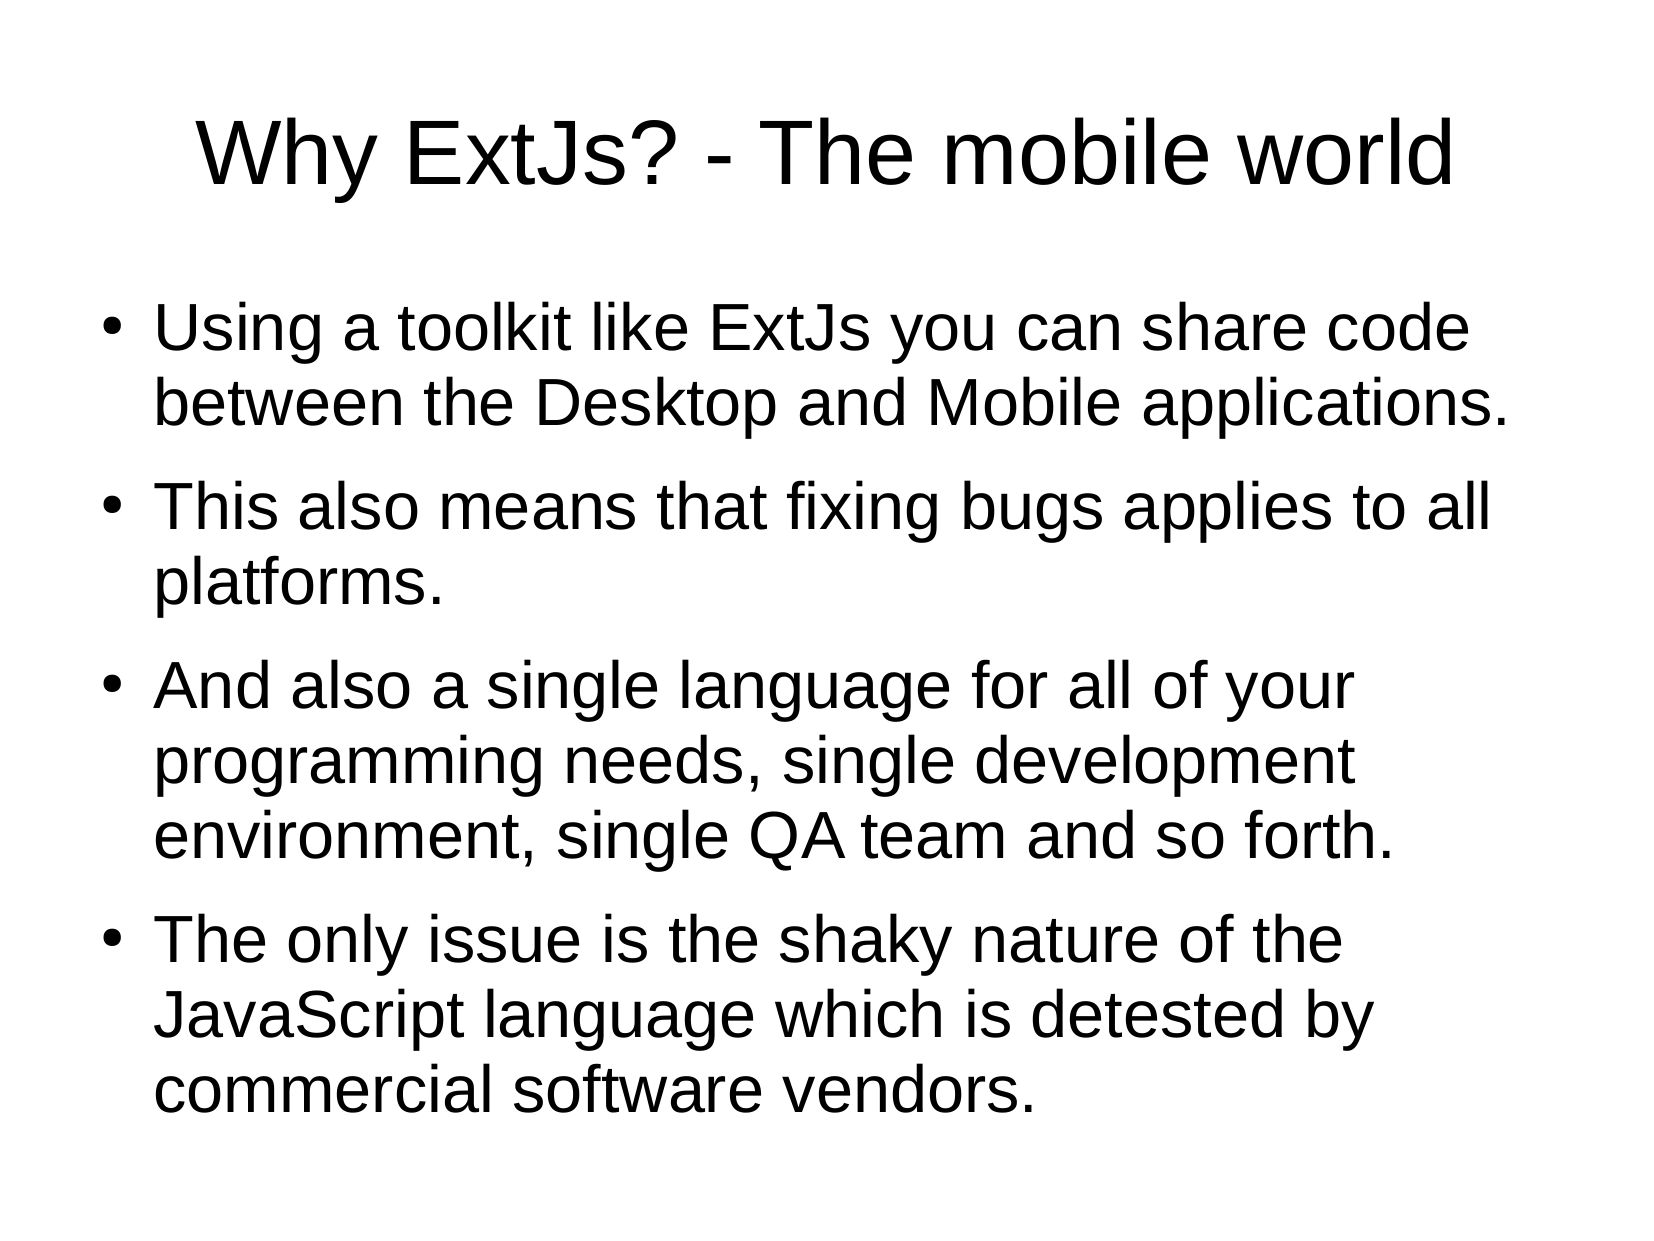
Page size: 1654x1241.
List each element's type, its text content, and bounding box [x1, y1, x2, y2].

title Why ExtJs? - The mobile world [82, 49, 1571, 257]
list Using a toolkit like ExtJs you can share code between the Desktop and Mobile applications. This also means that fixing bugs applies to all platforms. And also a single language for all of your programming needs, single development environment, single QA team and so forth. The only issue is the shaky nature of the JavaScript language which is detested by commercial software vendors. [82, 290, 1538, 1201]
